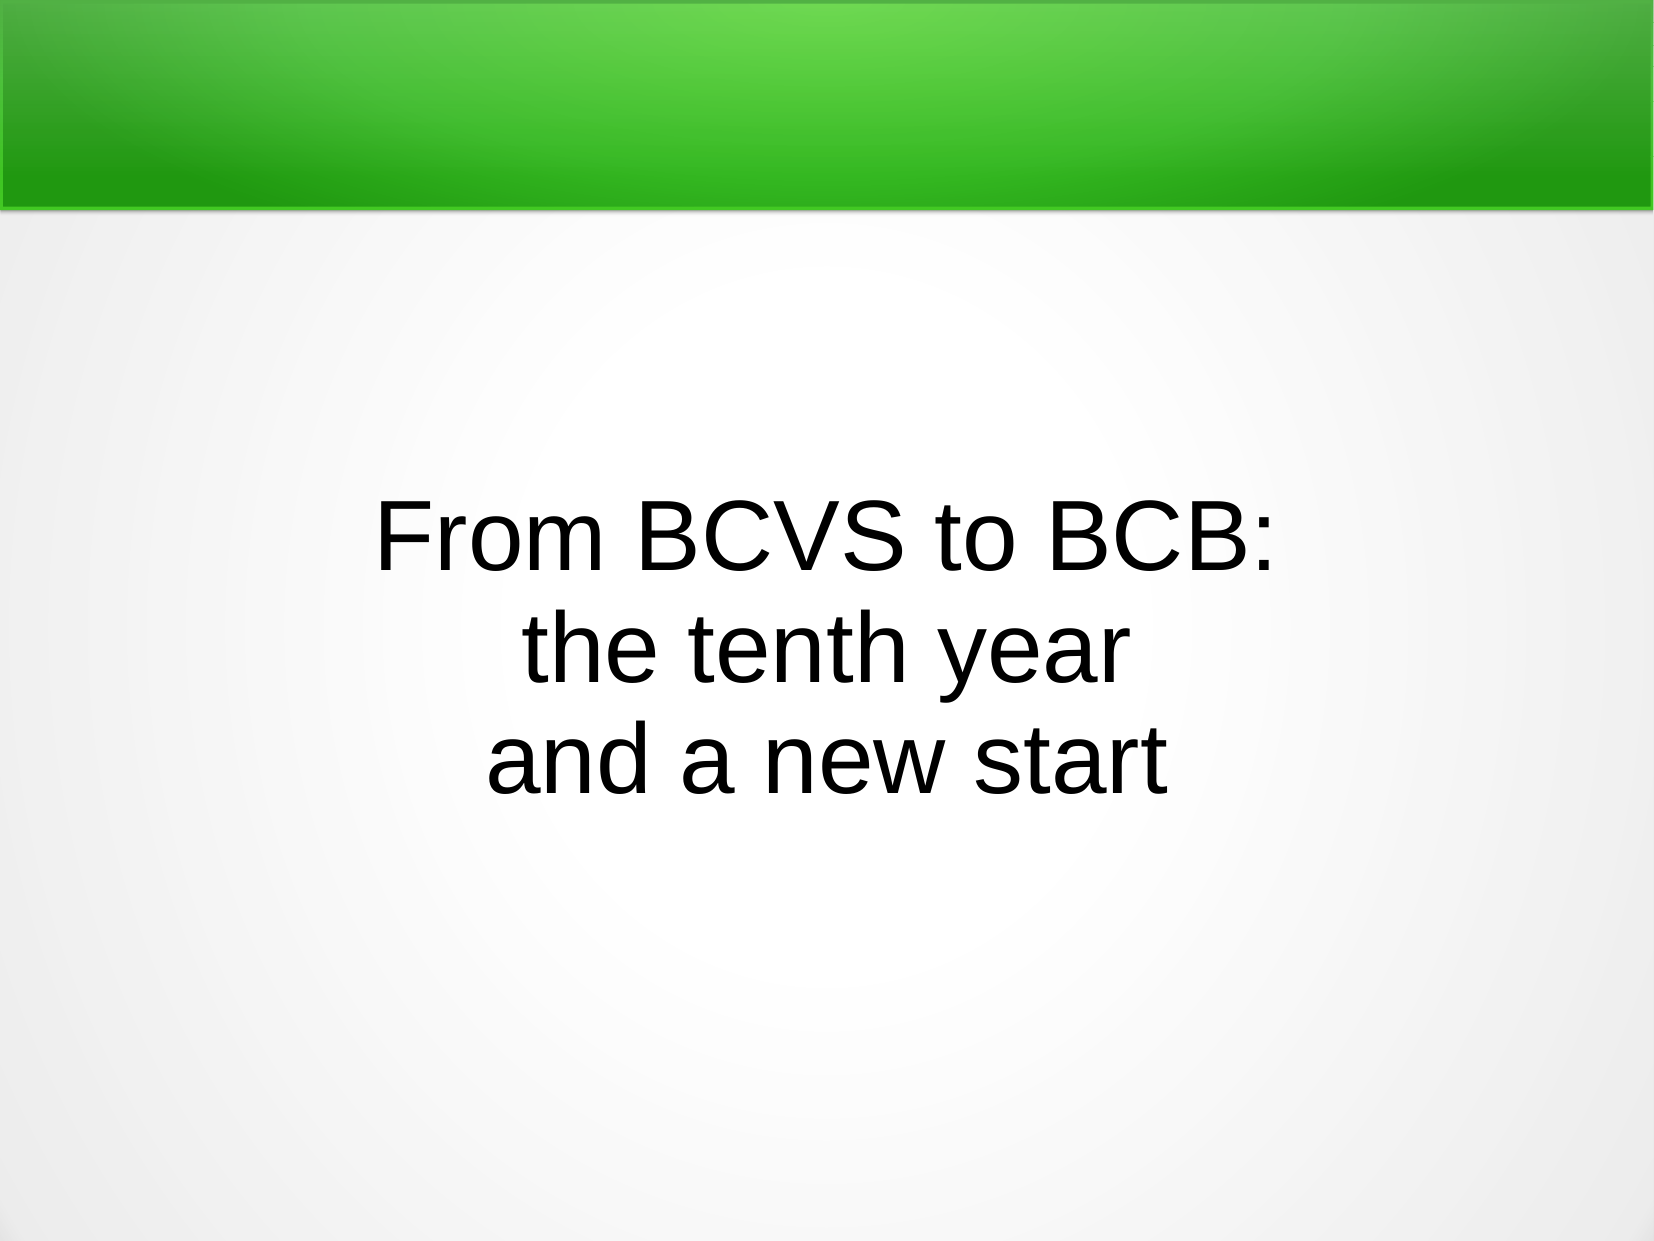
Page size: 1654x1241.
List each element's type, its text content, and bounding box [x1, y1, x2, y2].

subtitle From BCVS to BCB: the tenth year and a new start [82, 318, 1571, 977]
